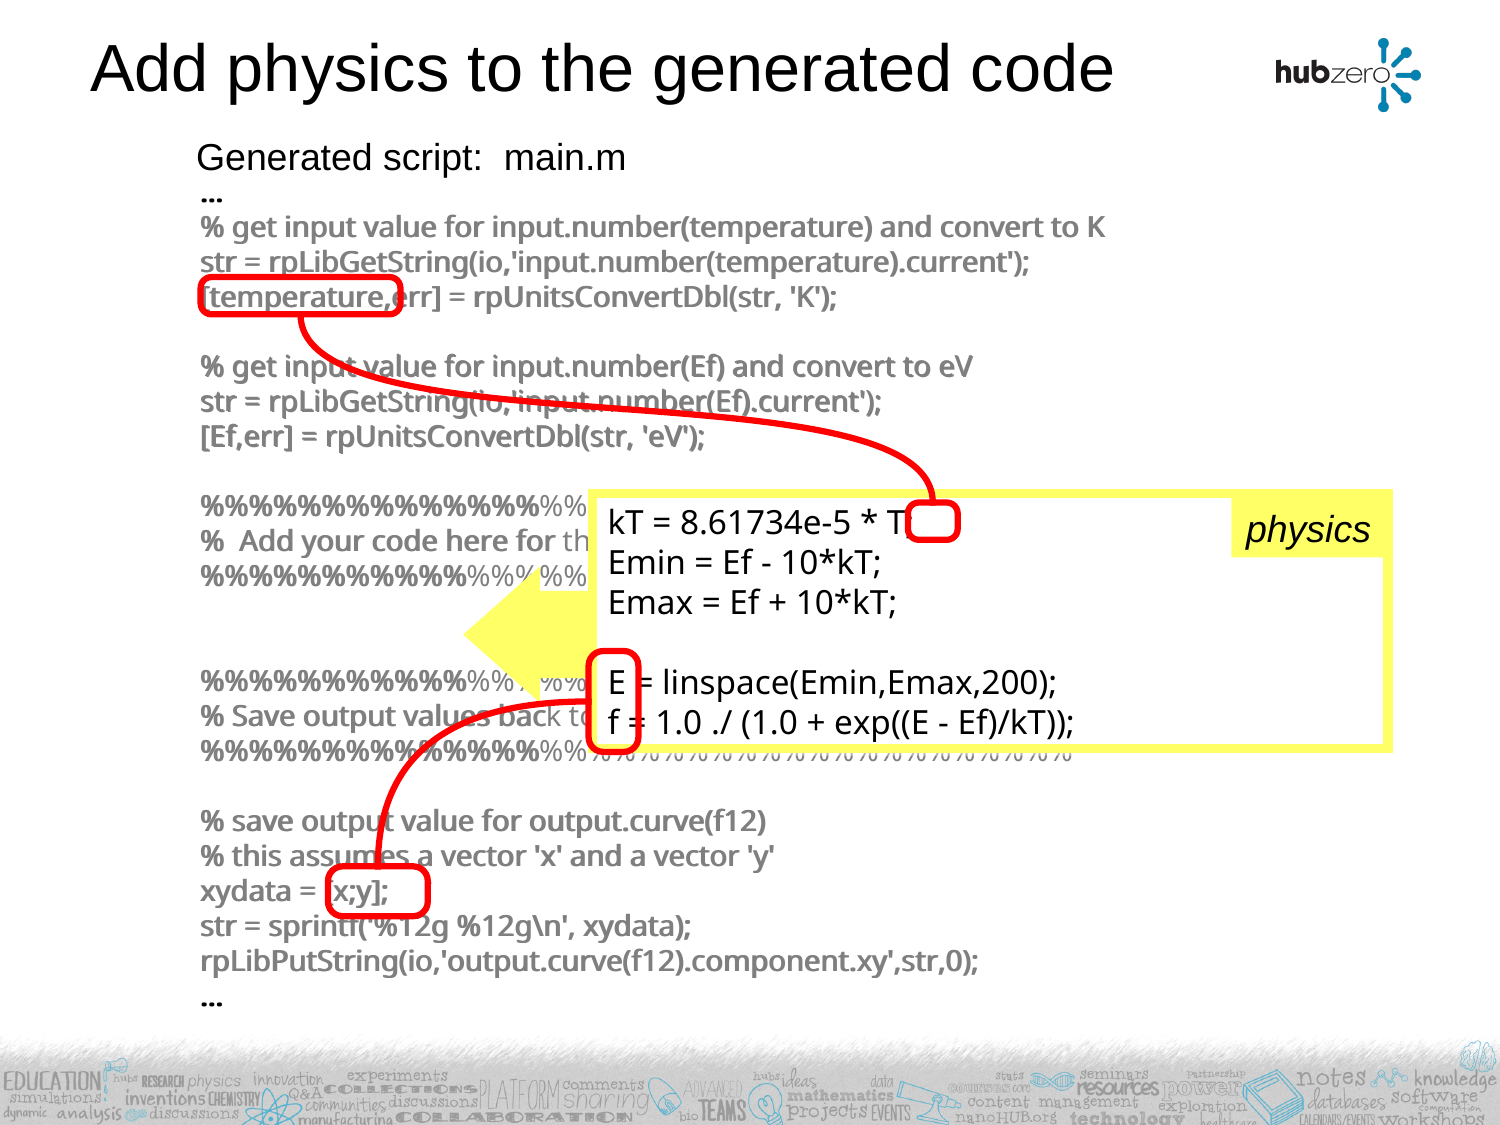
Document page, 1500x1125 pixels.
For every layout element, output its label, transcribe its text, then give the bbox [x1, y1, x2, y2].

text_box physics [1231, 496, 1386, 558]
text_box kT = 8.61734e-5 * T; Emin = Ef - 10*kT; Emax = Ef + 10*kT; E = linspace(Emin,Emax,200); f = 1.0 ./ (1.0 + exp((E - Ef)/kT)); [592, 655, 635, 748]
text_box [463, 566, 592, 701]
text_box kT = 8.61734e-5 * T; Emin = Ef - 10*kT; Emax = Ef + 10*kT; E = linspace(Emin,Emax,200); f = 1.0 ./ (1.0 + exp((E - Ef)/kT)); [592, 493, 1388, 749]
picture [1272, 35, 1424, 115]
text_box Generated script: main.m [181, 124, 642, 186]
picture [0, 1034, 1500, 1125]
text_box Add physics to the generated code [75, 12, 1249, 118]
text_box … % get input value for input.number(temperature) and convert to K str = rpLibGetString(io,'input.number(temperature).current'); [temperature,err] = rpUnitsConvertDbl(str, 'K'); % get input value for input.number(Ef) and convert to eV str = rpLibGetString(io,'input.number(Ef).current'); [Ef,err] = rpUnitsConvertDbl(str, 'eV'); %%%%%%%%%%%%%% % Add your code here for %%%%%%%%%%% %%%%%%%%%%% % Save output values bac %%%%%%%%%%%%%% % save output value for output.curve(f12) % this assumes a vector 'x' and a vector 'y' xydata = [x;y]; str = sprintf('%12g %12g\n', xydata); rpLibPutString(io,'output.curve(f12).component.xy',str,0); … [186, 165, 1122, 1021]
